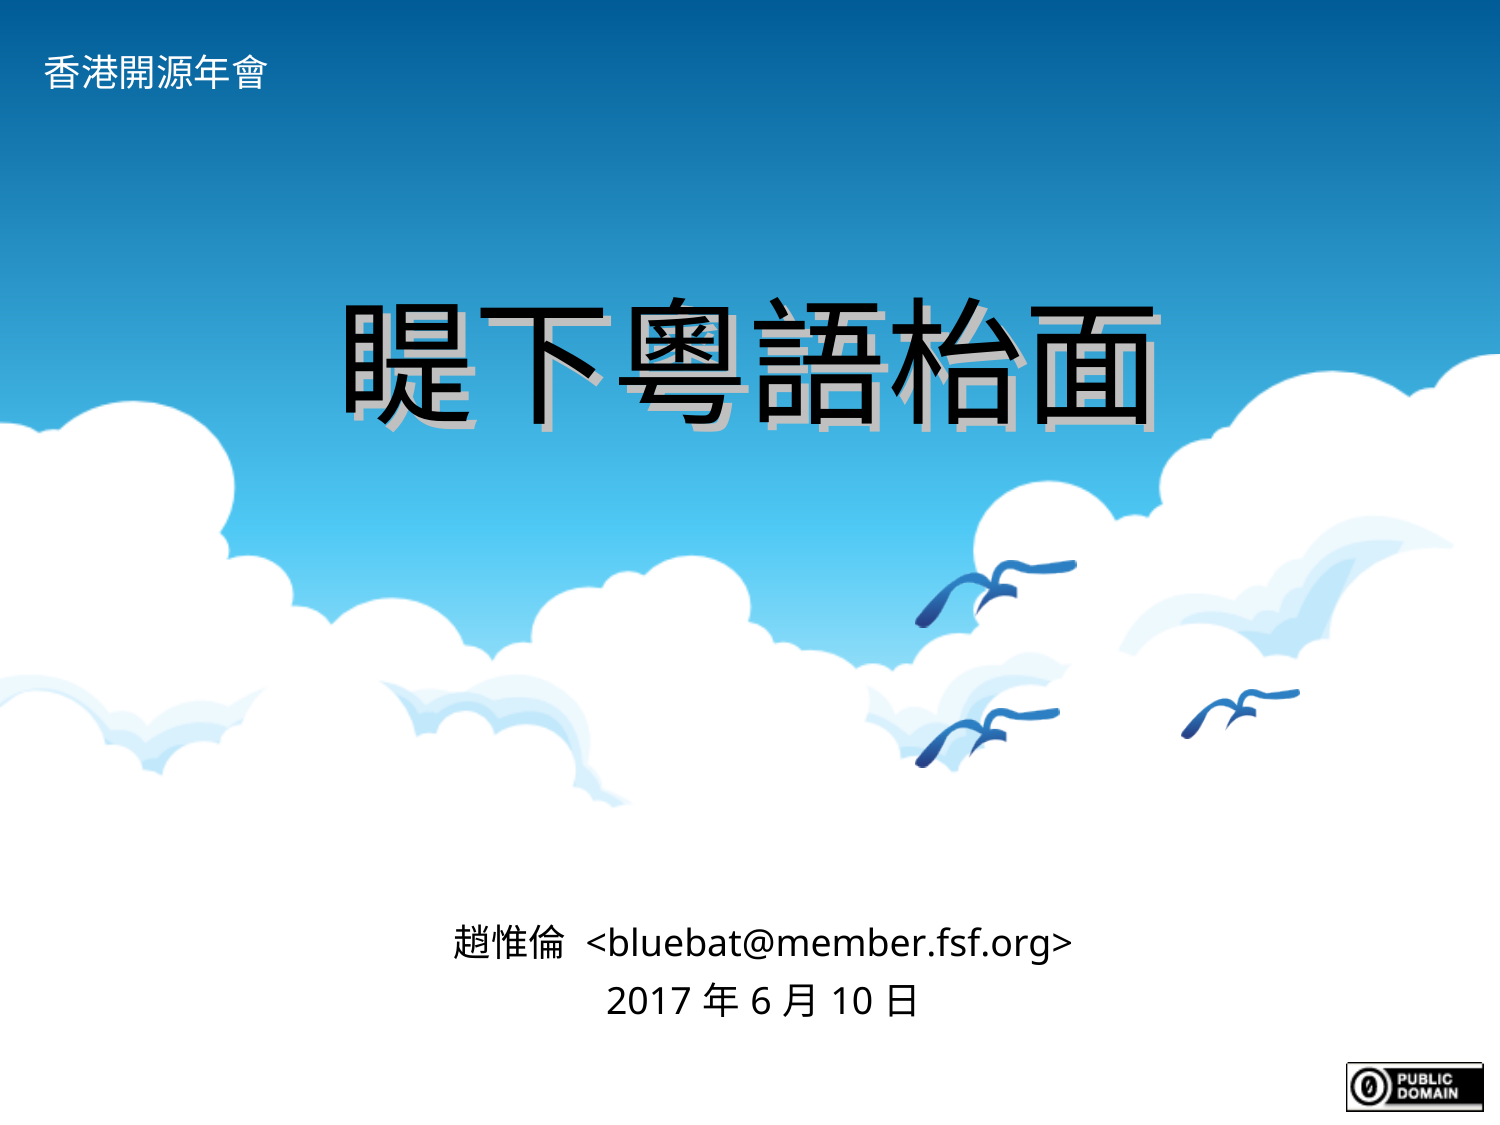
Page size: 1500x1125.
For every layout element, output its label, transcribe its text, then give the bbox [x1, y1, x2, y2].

text_box 香港開源年會 [29, 35, 1192, 105]
text_box 趙惟倫 <bluebat@member.fsf.org> 2017年6月10日 [361, 907, 1139, 1079]
picture [0, 354, 1500, 1125]
title 睼下粵語枱面 [321, 236, 1241, 456]
